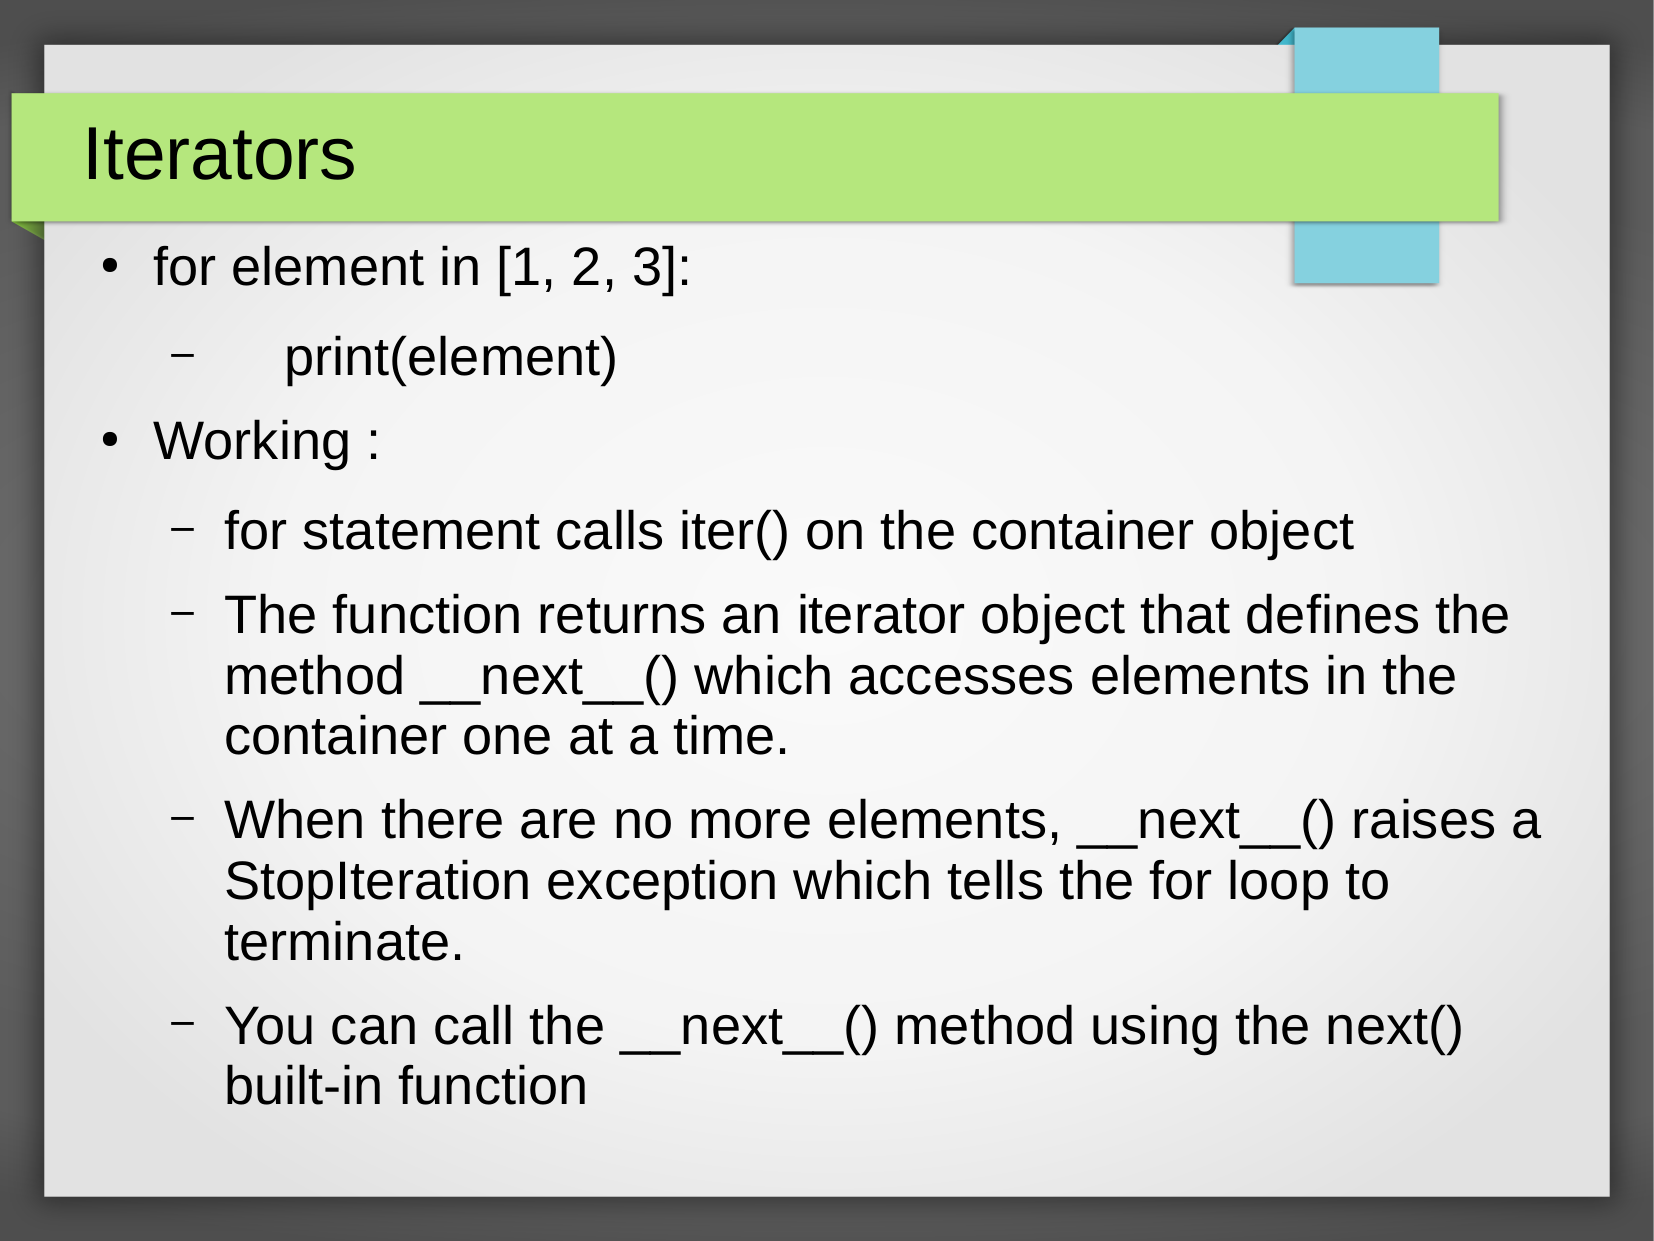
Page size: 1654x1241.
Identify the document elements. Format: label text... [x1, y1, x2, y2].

picture [0, 0, 1654, 1241]
title Iterators [82, 94, 1264, 213]
list for element in [1, 2, 3]: print(element) Working : for statement calls iter() on the container object The function returns an iterator object that defines the method __next__() which accesses elements in the container one at a time. When there are no more elements, __next__() raises a StopIteration exception which tells the for loop to terminate. You can call the __next__() method using the next() built-in function [82, 236, 1571, 1158]
